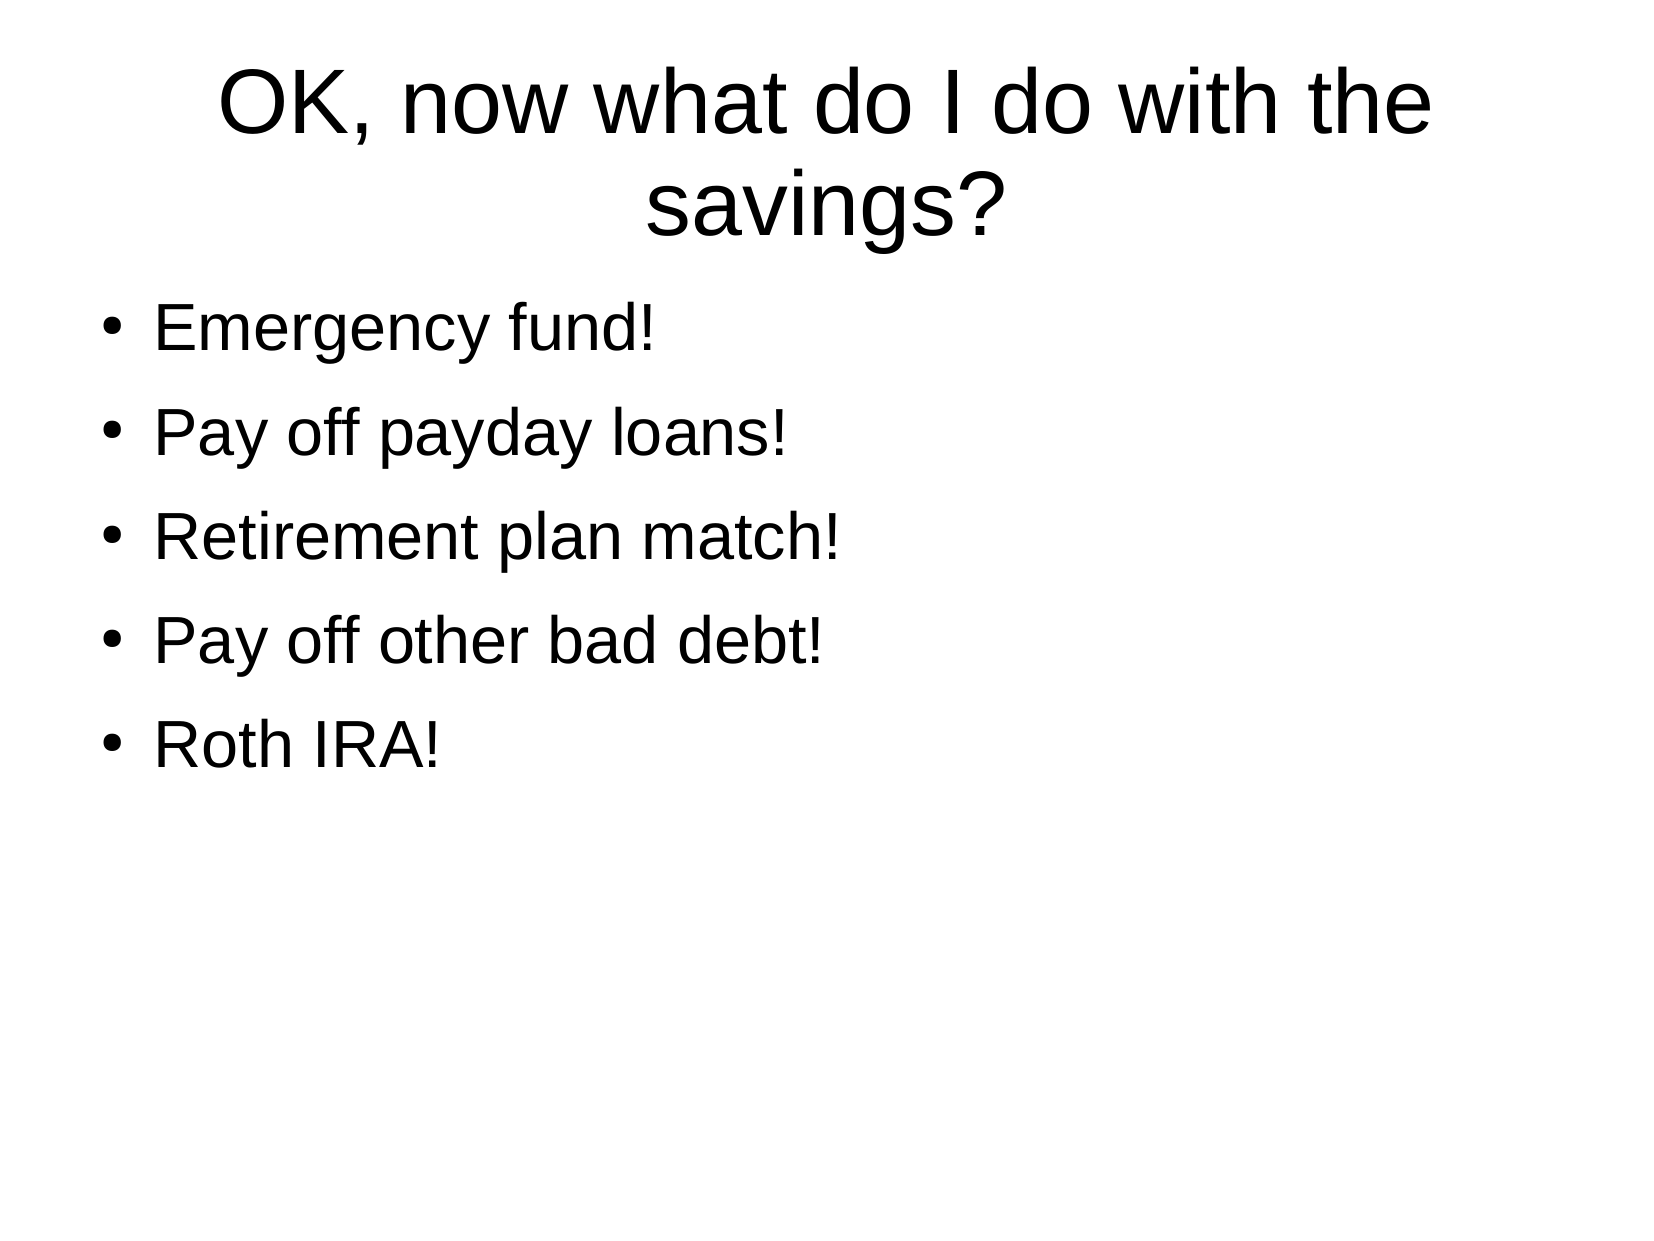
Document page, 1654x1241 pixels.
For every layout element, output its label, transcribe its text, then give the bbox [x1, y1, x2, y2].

title OK, now what do I do with the savings? [82, 49, 1571, 257]
list Emergency fund! Pay off payday loans! Retirement plan match! Pay off other bad debt! Roth IRA! [82, 290, 1571, 1010]
